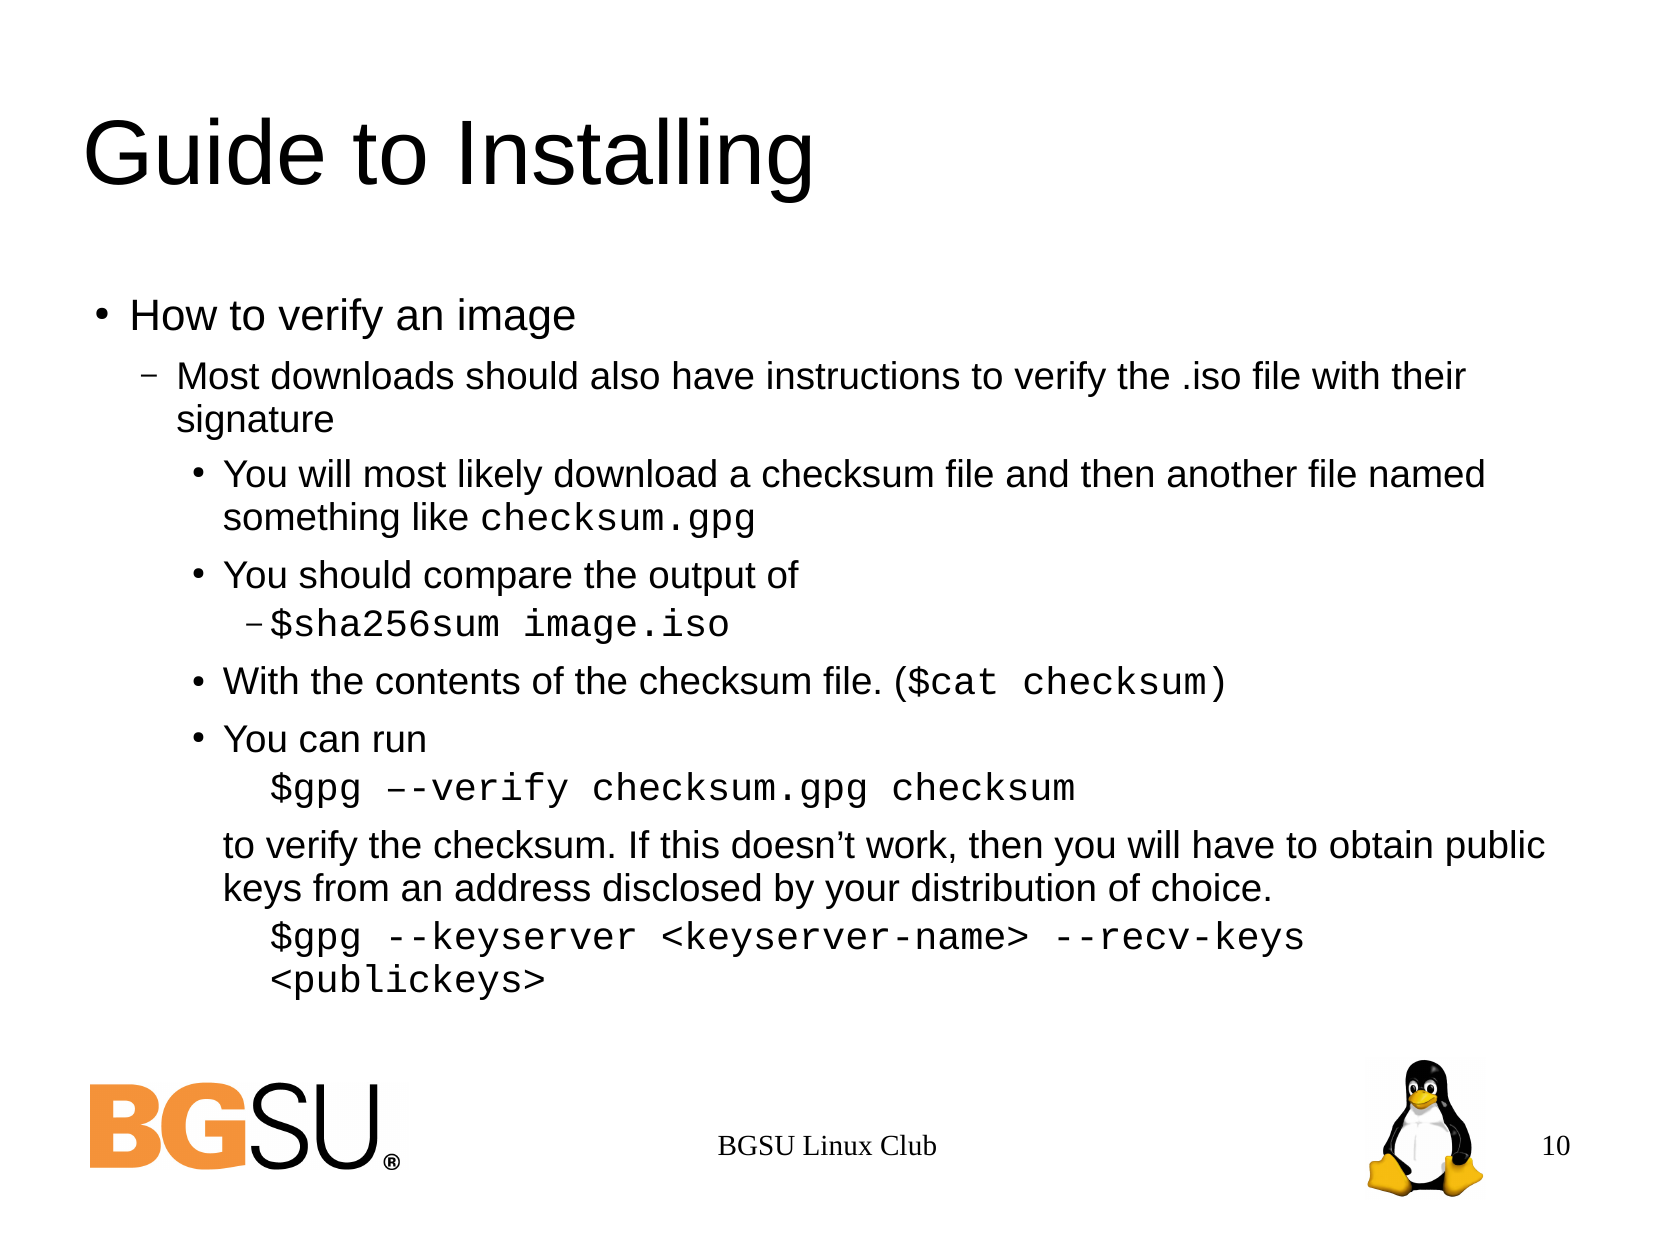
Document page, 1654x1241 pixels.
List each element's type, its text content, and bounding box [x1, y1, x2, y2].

list How to verify an image Most downloads should also have instructions to verify the .iso file with their signature You will most likely download a checksum file and then another file named something like checksum.gpg You should compare the output of $sha256sum image.iso With the contents of the checksum file. ($cat checksum) You can run $gpg –-verify checksum.gpg checksum to verify the checksum. If this doesn’t work, then you will have to obtain public keys from an address disclosed by your distribution of choice. $gpg --keyserver <keyserver-name> --recv-keys <publickeys> [82, 290, 1571, 1010]
picture [90, 1082, 409, 1171]
picture [1365, 1057, 1486, 1201]
title Guide to Installing [82, 49, 1571, 257]
